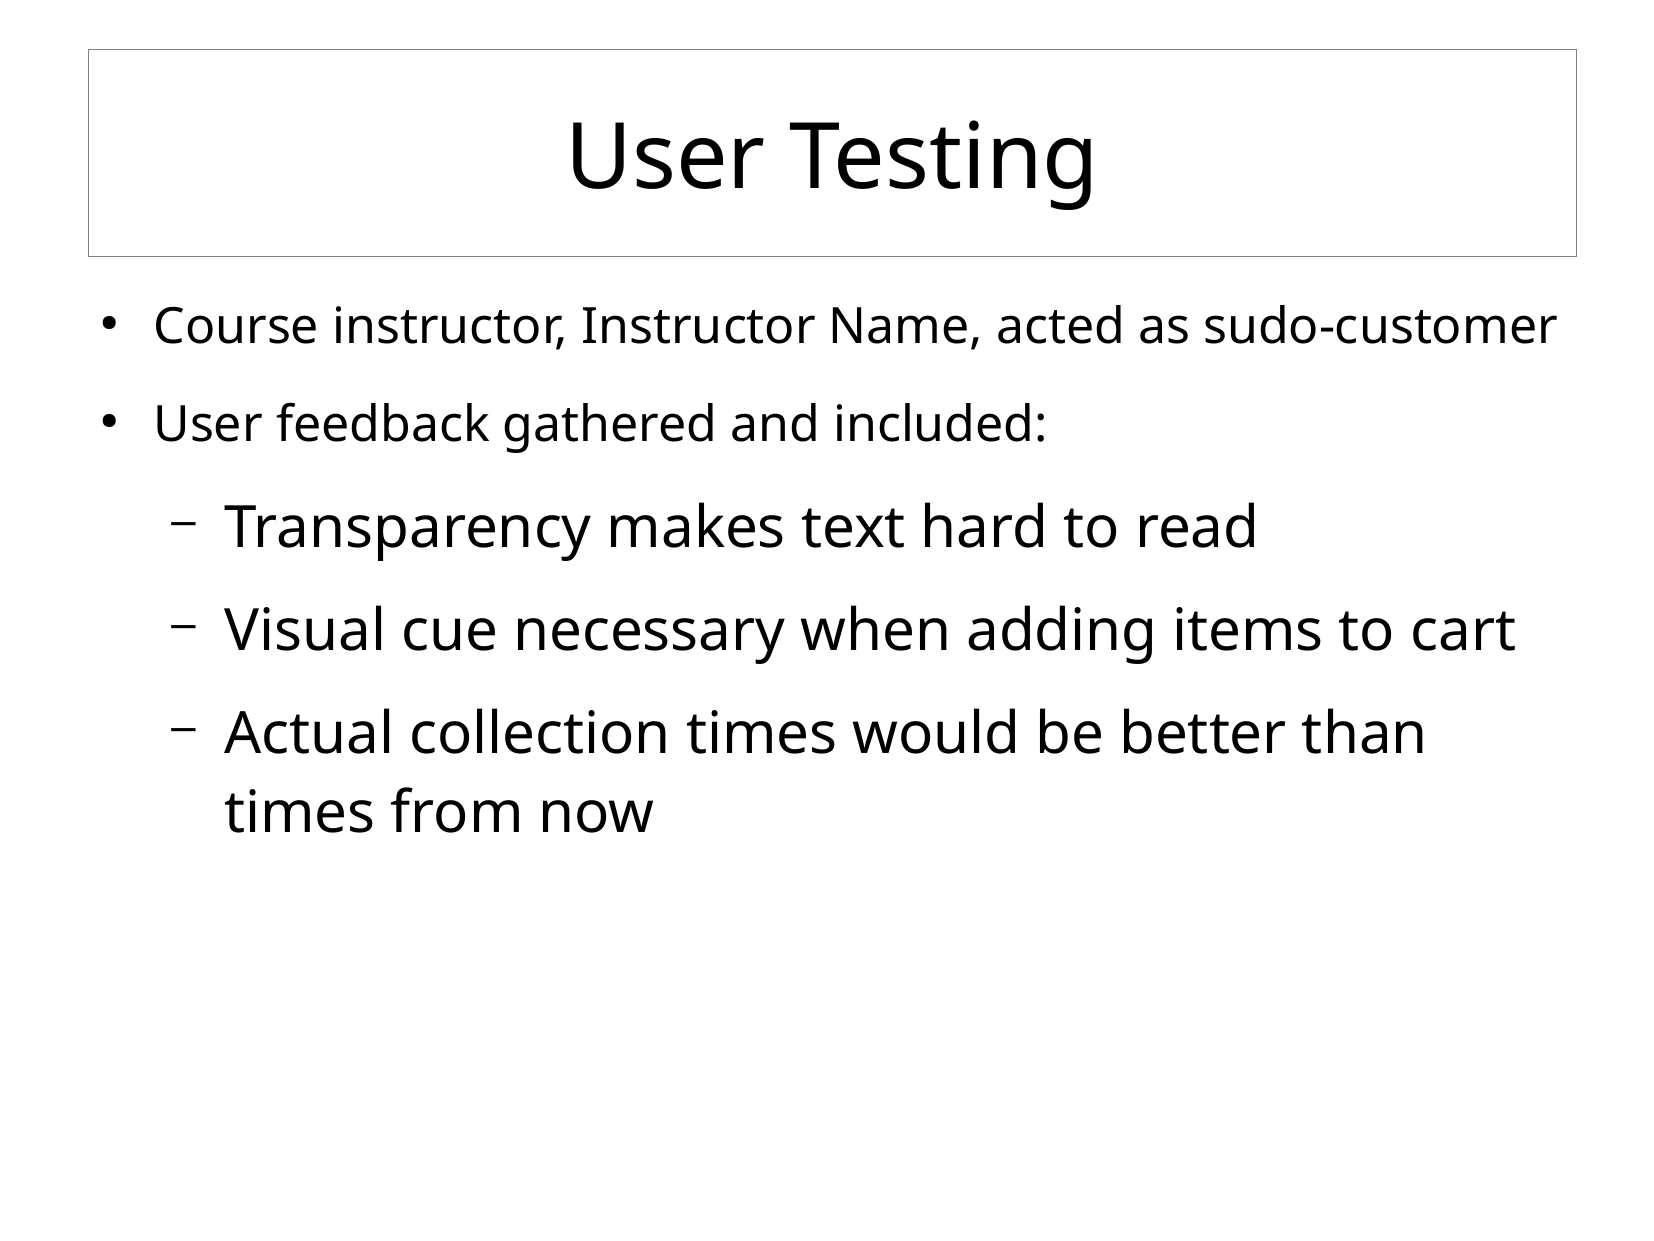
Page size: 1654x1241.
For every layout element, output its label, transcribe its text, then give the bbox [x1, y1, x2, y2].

title User Testing [88, 49, 1577, 257]
list Course instructor, Instructor Name, acted as sudo-customer User feedback gathered and included: Transparency makes text hard to read Visual cue necessary when adding items to cart Actual collection times would be better than times from now [82, 290, 1571, 1072]
